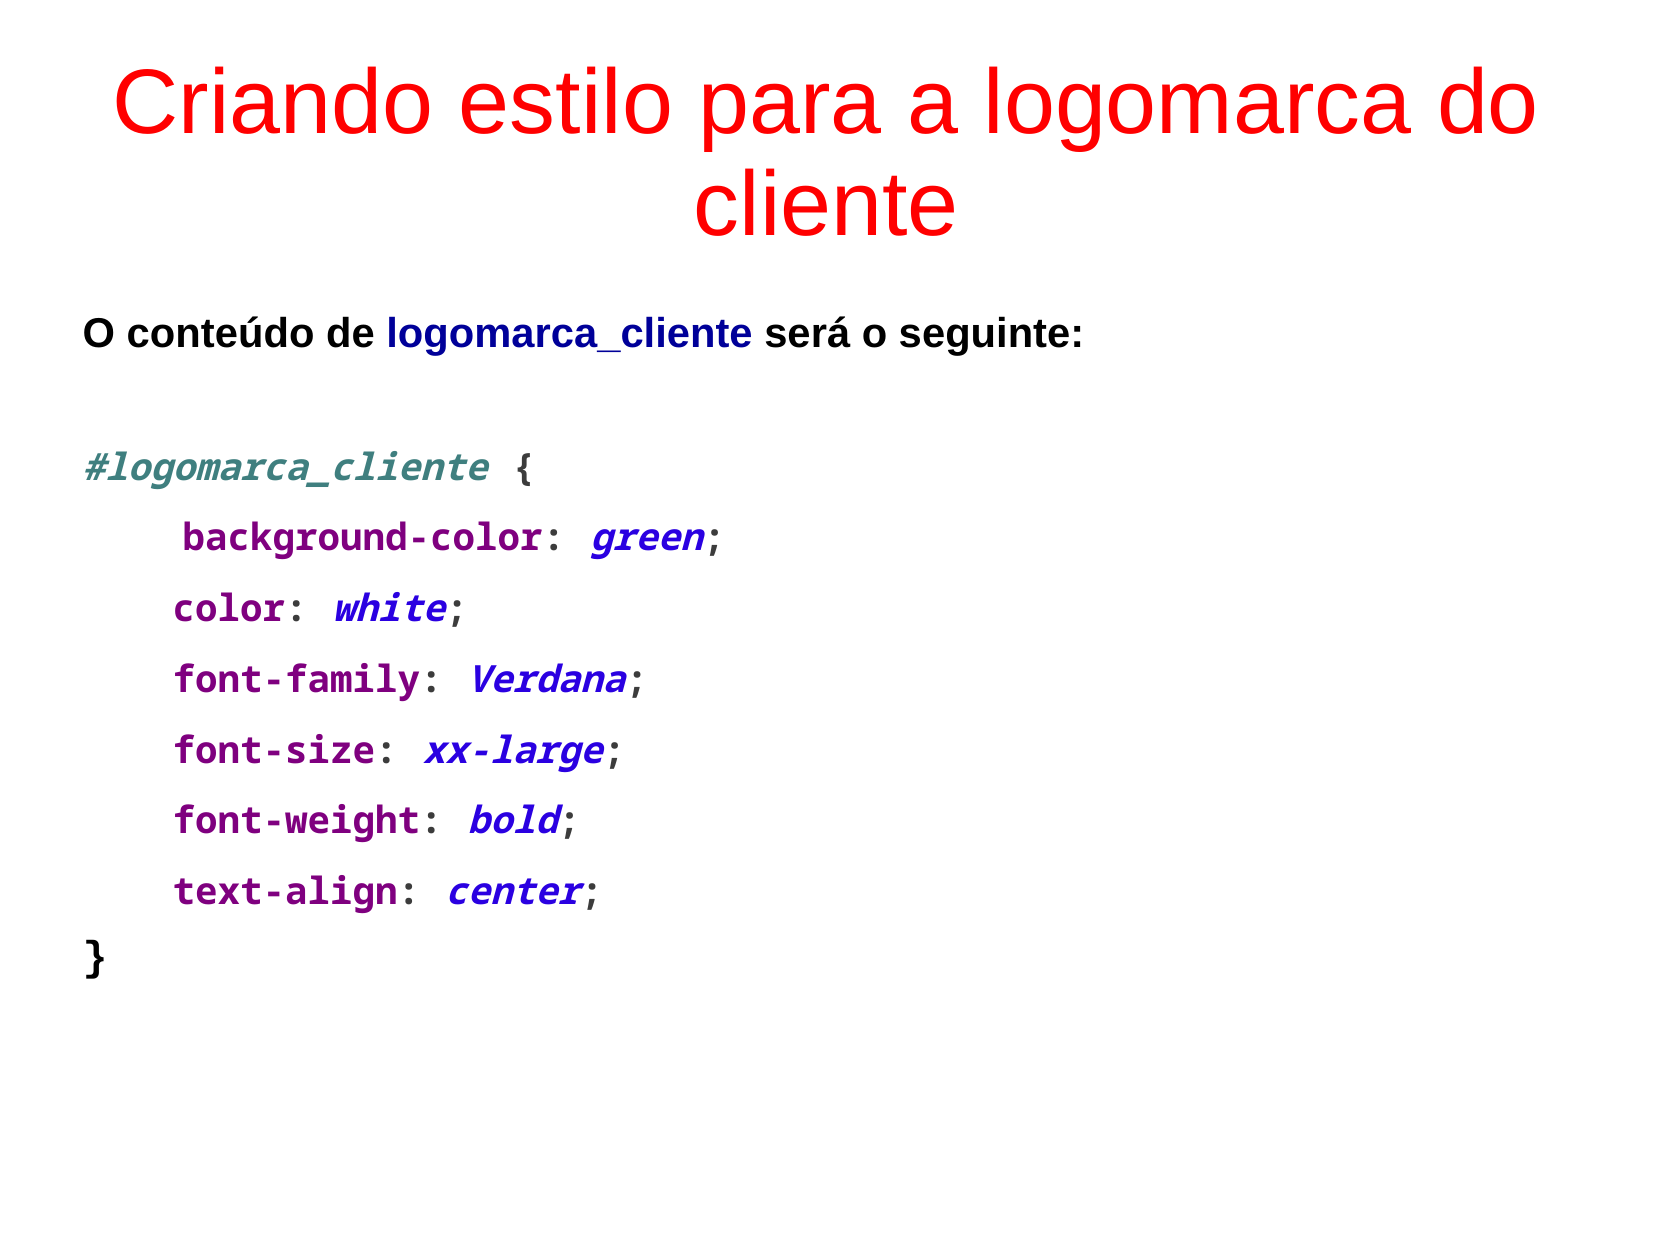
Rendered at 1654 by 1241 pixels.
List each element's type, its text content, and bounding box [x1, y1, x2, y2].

title Criando estilo para a logomarca do cliente [82, 49, 1571, 257]
list O conteúdo de logomarca_cliente será o seguinte: #logomarca_cliente { background-color: green; color: white; font-family: Verdana; font-size: xx-large; font-weight: bold; text-align: center; } [82, 309, 1571, 1223]
